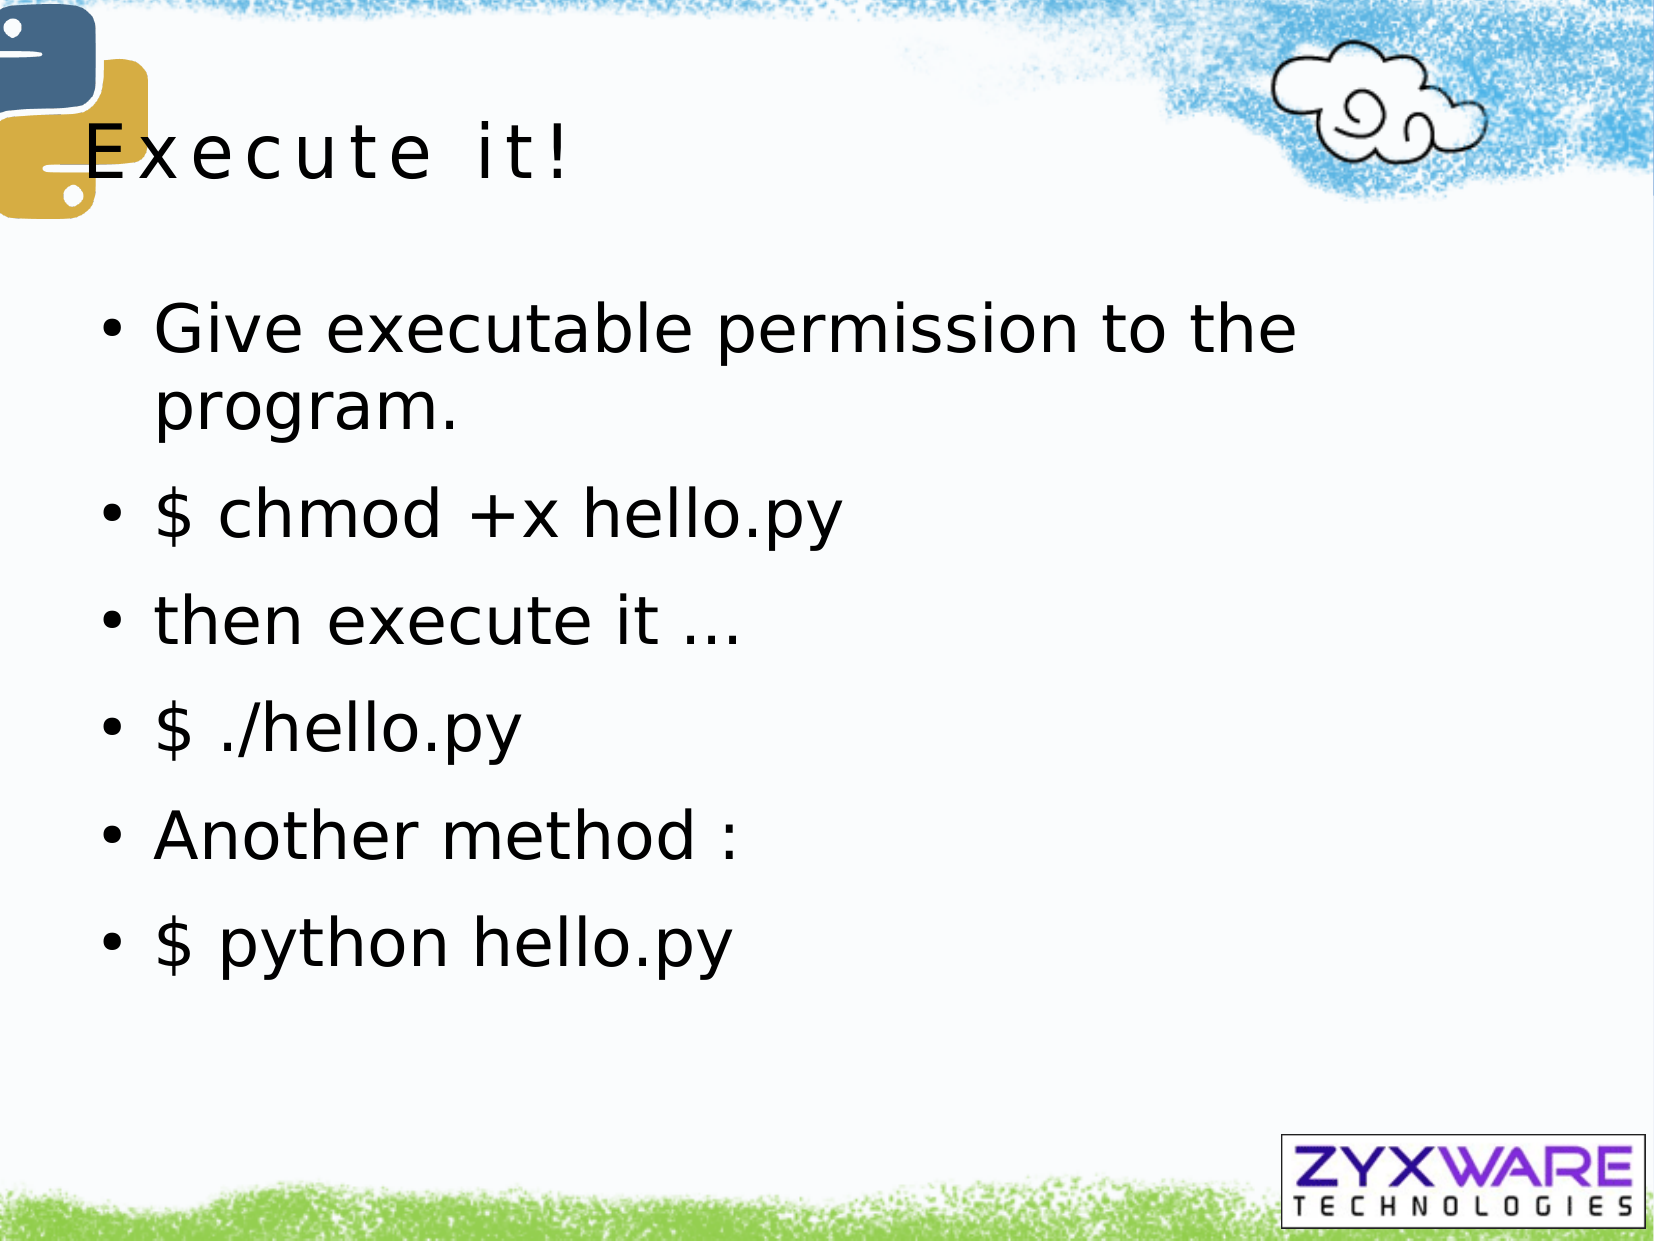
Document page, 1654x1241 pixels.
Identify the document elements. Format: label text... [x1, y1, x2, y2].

picture [0, 0, 1654, 1241]
list Give executable permission to the program. $ chmod +x hello.py then execute it ... $ ./hello.py Another method : $ python hello.py [82, 290, 1571, 1109]
title Execute it! [82, 49, 1571, 257]
